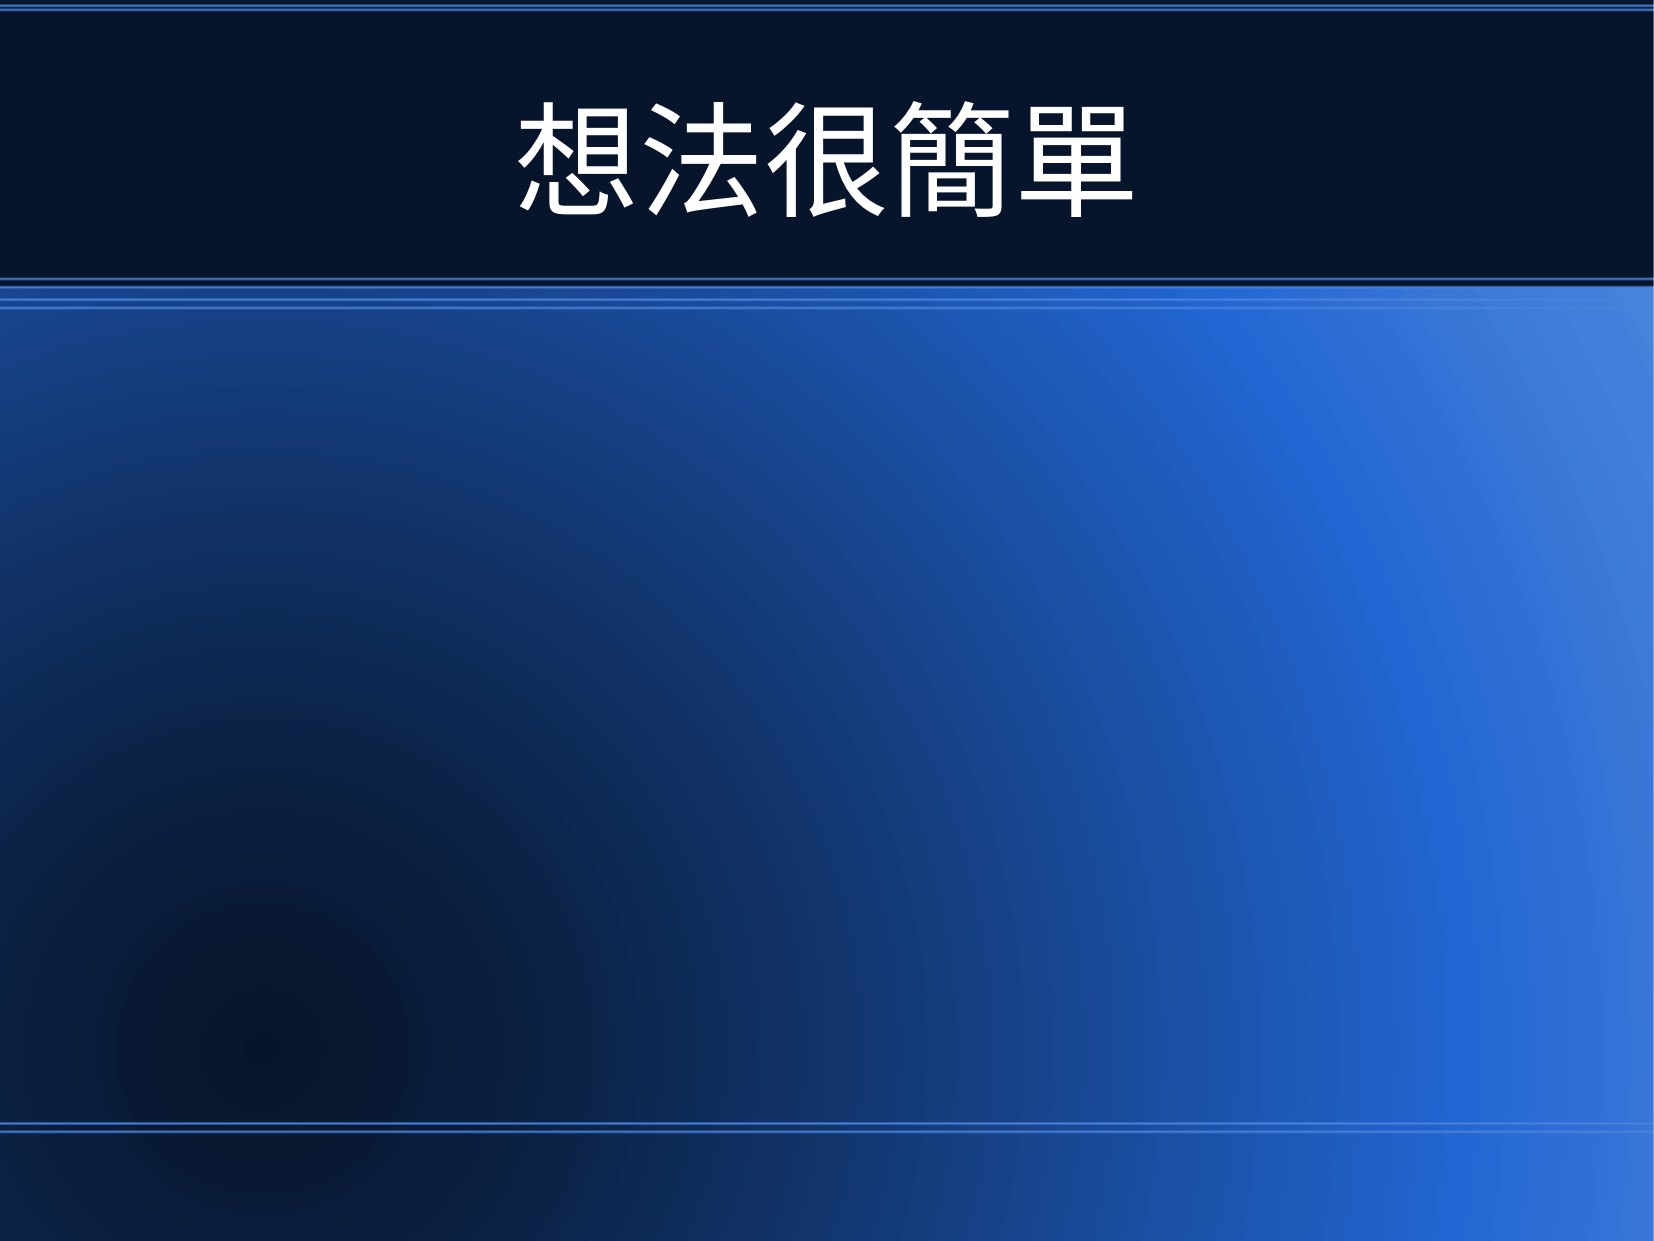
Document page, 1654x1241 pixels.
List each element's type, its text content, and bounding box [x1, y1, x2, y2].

title 想法很簡單 [82, 49, 1571, 257]
picture [0, 0, 1654, 1241]
